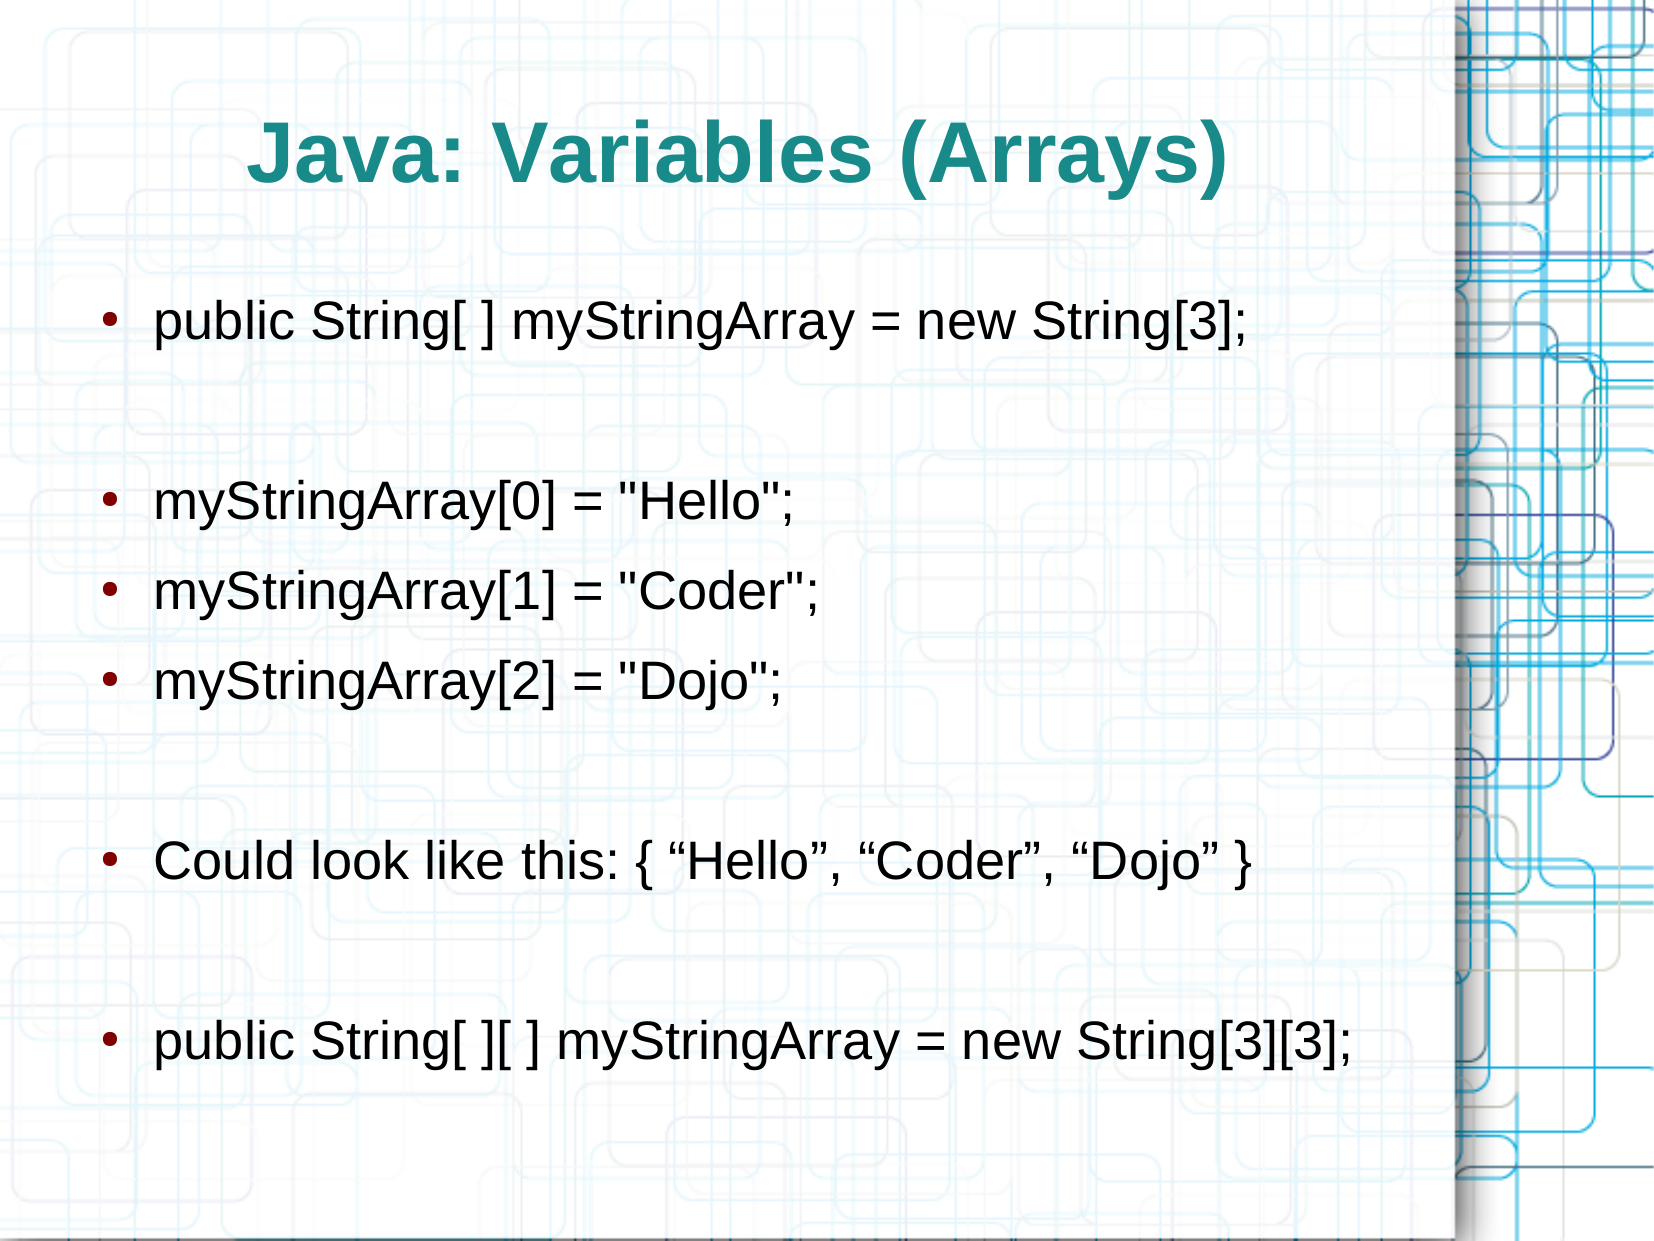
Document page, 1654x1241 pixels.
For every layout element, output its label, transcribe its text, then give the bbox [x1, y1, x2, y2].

list public String[ ] myStringArray = new String[3]; myStringArray[0] = "Hello"; myStringArray[1] = "Coder"; myStringArray[2] = "Dojo"; Could look like this: { “Hello”, “Coder”, “Dojo” } public String[ ][ ] myStringArray = new String[3][3]; [82, 290, 1418, 1072]
picture [0, 0, 1654, 1241]
title Java: Variables (Arrays) [59, 49, 1418, 257]
